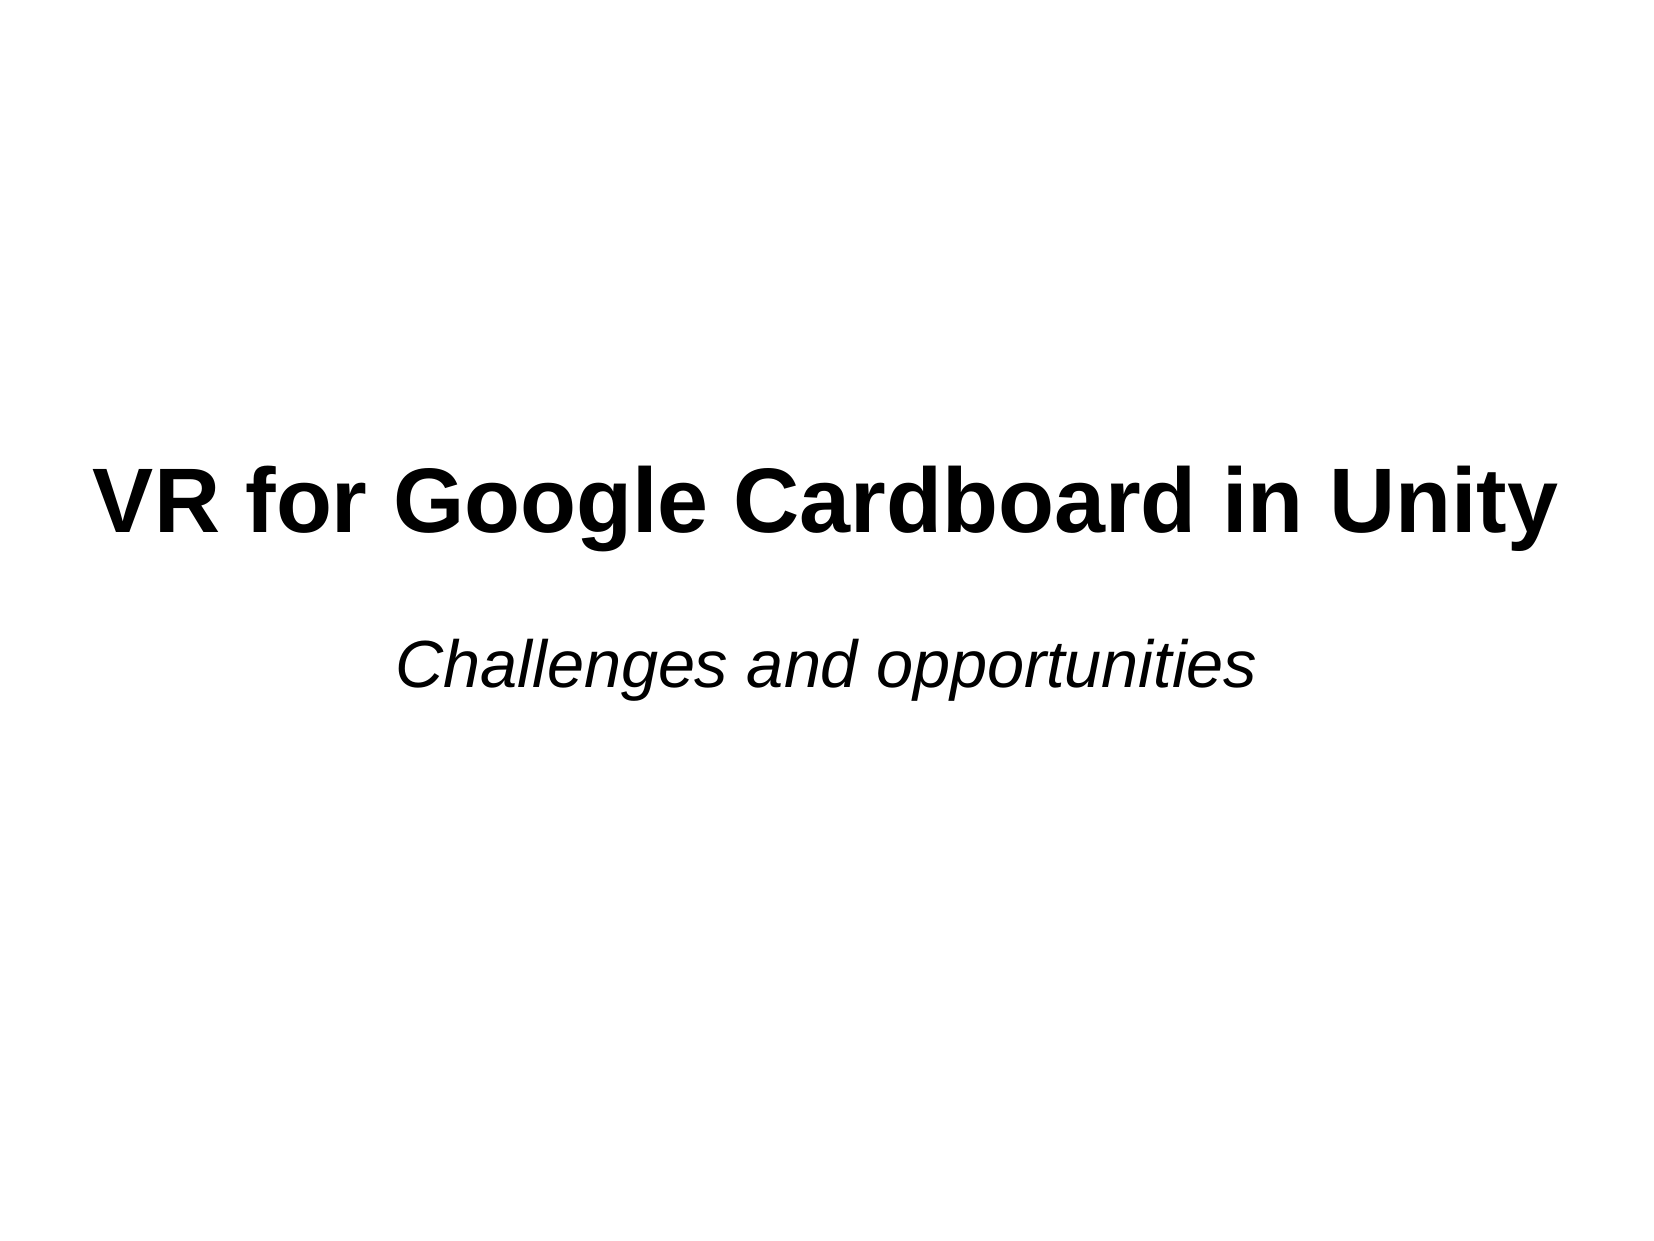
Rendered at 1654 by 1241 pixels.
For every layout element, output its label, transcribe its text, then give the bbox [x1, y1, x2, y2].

subtitle VR for Google Cardboard in Unity Challenges and opportunities [82, 118, 1571, 1109]
